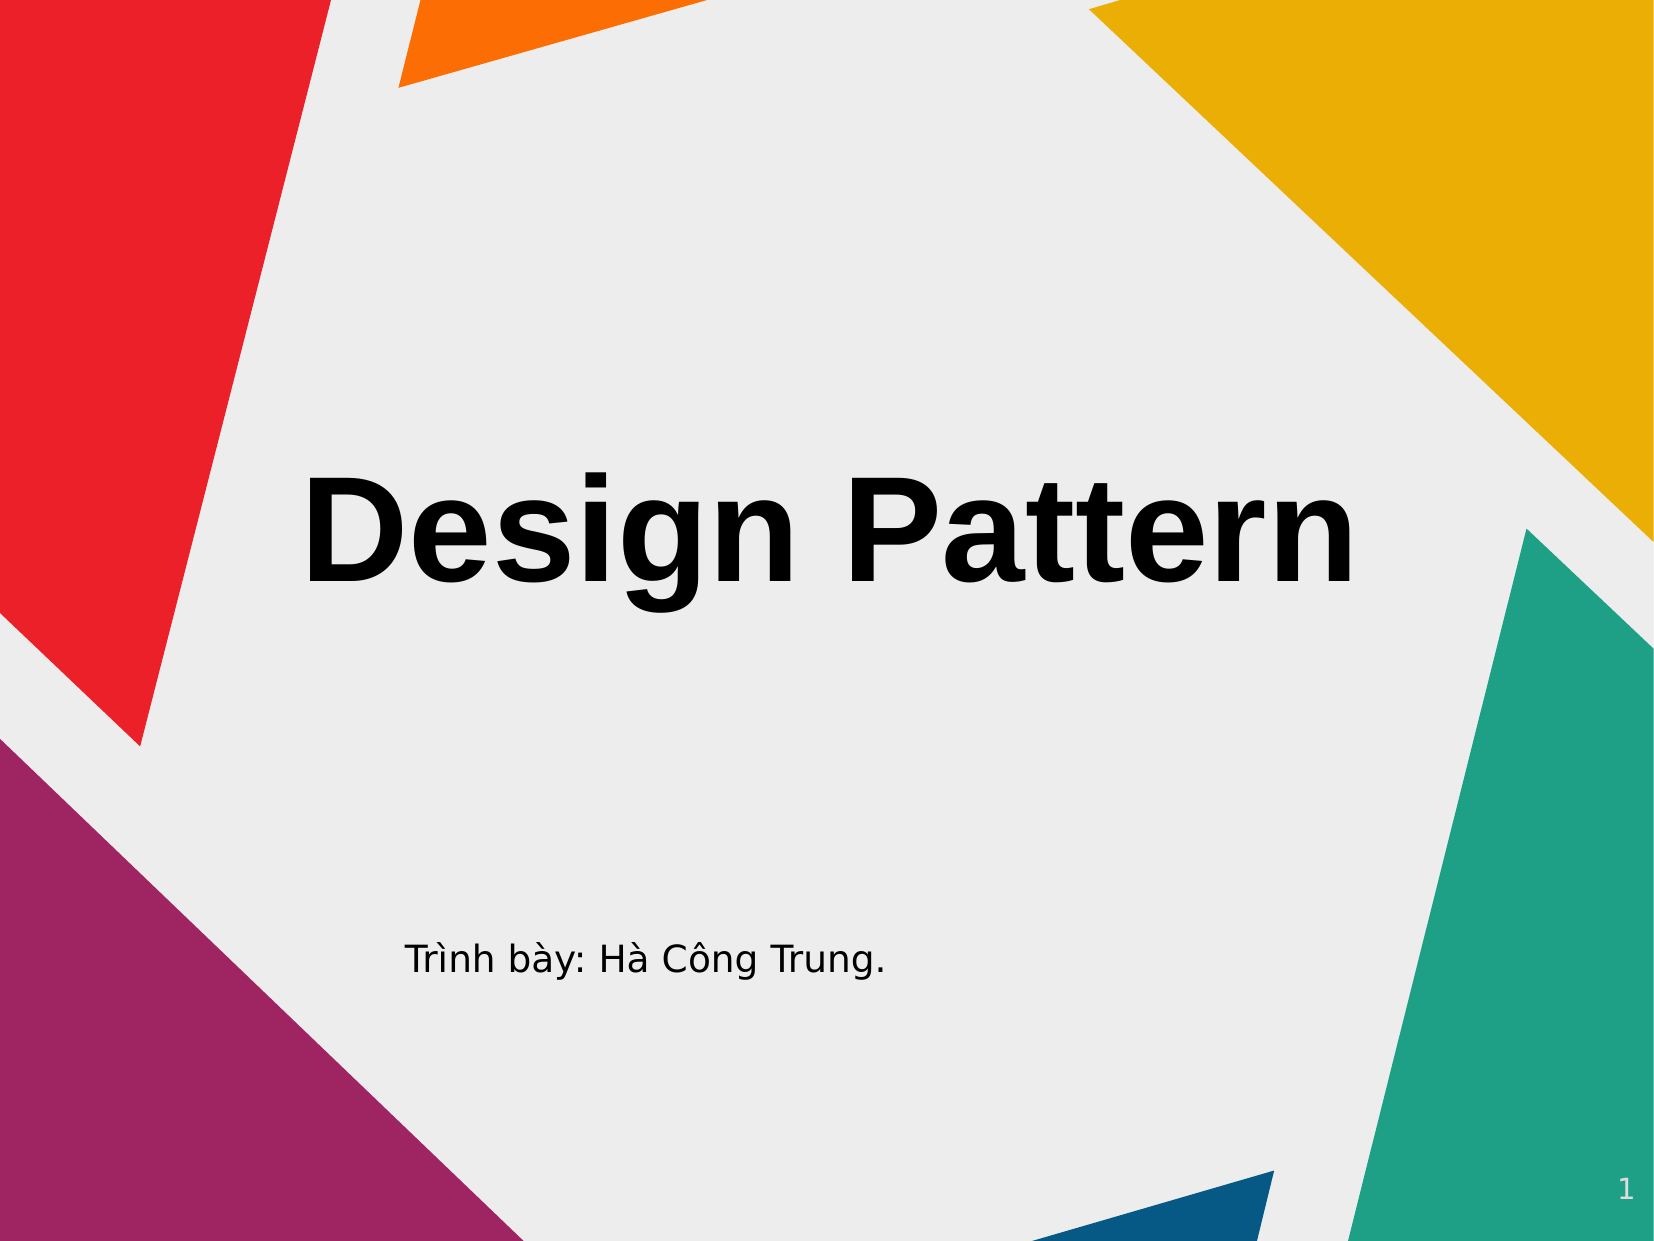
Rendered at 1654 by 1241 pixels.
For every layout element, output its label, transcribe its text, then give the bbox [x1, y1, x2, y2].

text_box Trình bày: Hà Công Trung. [390, 930, 1291, 1032]
subtitle Design Pattern [289, 49, 1372, 1010]
